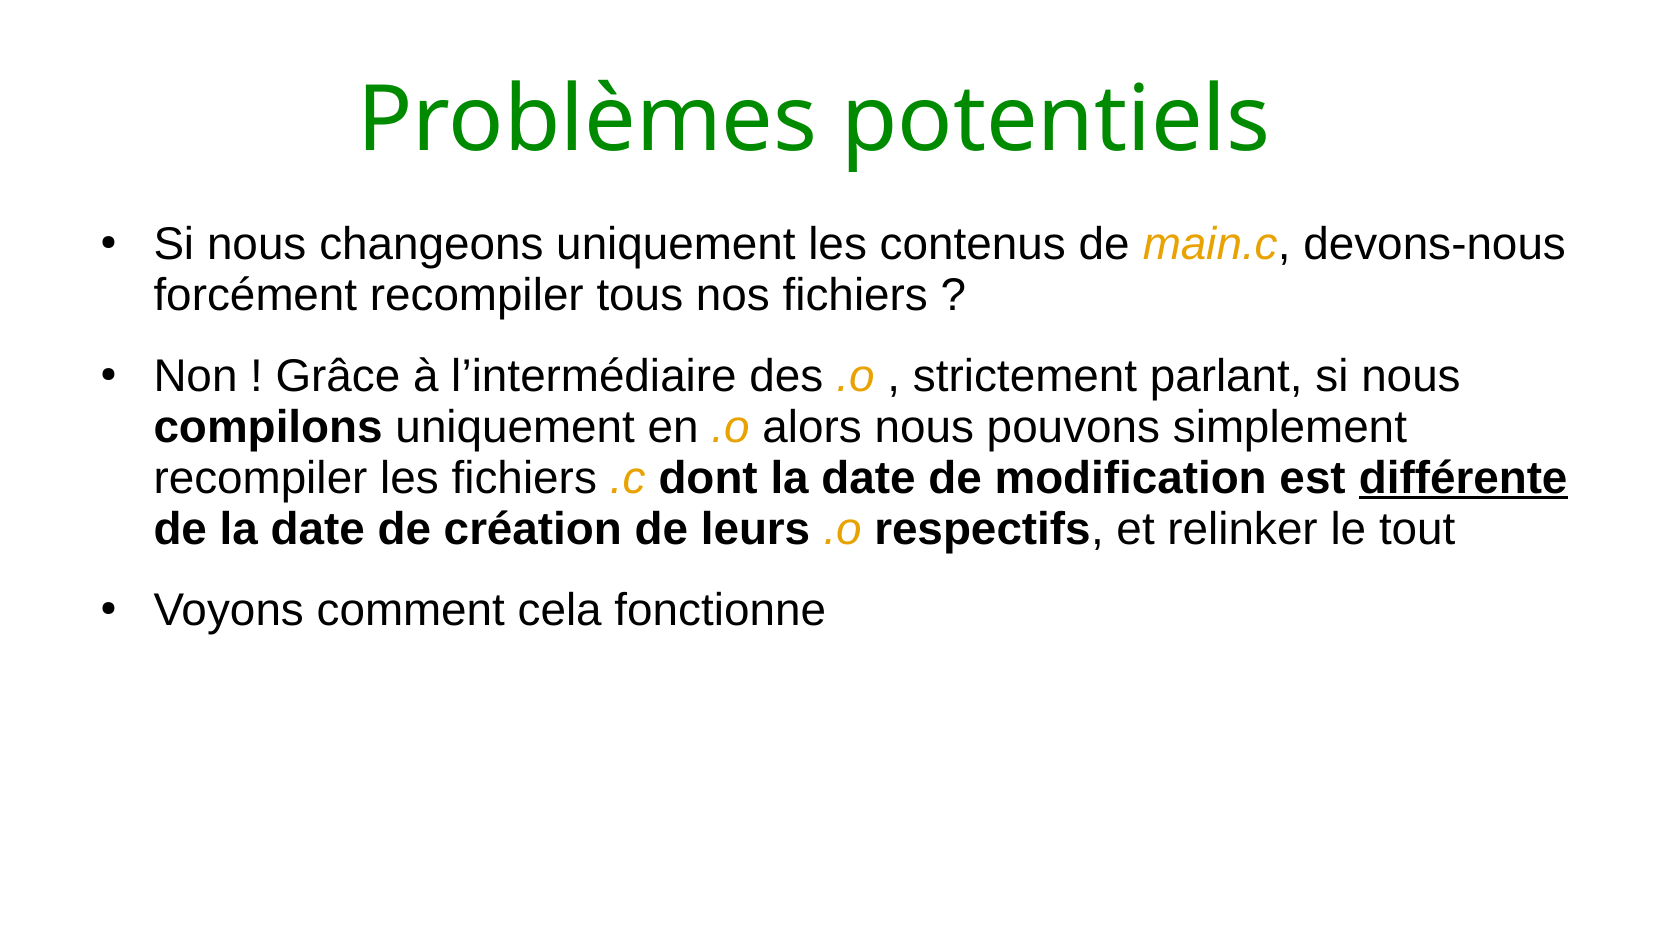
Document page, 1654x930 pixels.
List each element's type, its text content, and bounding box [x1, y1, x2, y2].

title Problèmes potentiels [82, 37, 1571, 193]
list Si nous changeons uniquement les contenus de main.c, devons-nous forcément recompiler tous nos fichiers ? Non ! Grâce à l’intermédiaire des .o , strictement parlant, si nous compilons uniquement en .o alors nous pouvons simplement recompiler les fichiers .c dont la date de modification est différente de la date de création de leurs .o respectifs, et relinker le tout Voyons comment cela fonctionne [82, 217, 1571, 757]
